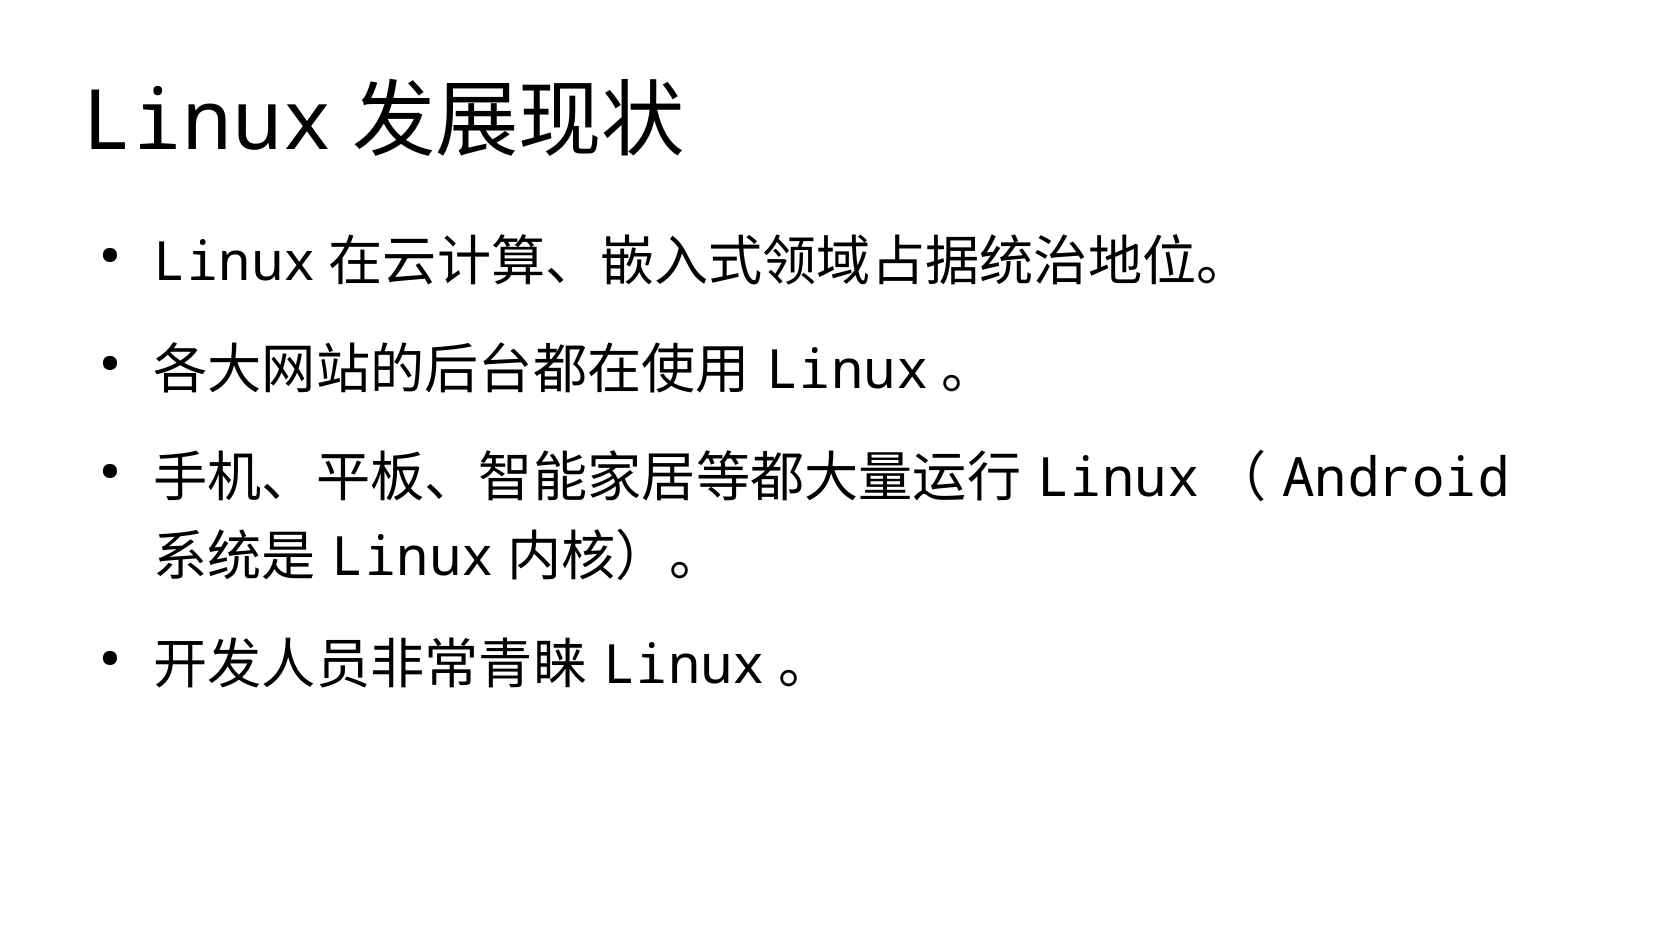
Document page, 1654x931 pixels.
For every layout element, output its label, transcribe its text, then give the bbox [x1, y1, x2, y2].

title Linux发展现状 [82, 37, 1571, 189]
list Linux在云计算、嵌入式领域占据统治地位。 各大网站的后台都在使用Linux。 手机、平板、智能家居等都大量运行Linux（Android系统是Linux内核）。 开发人员非常青睐Linux。 [82, 217, 1571, 898]
